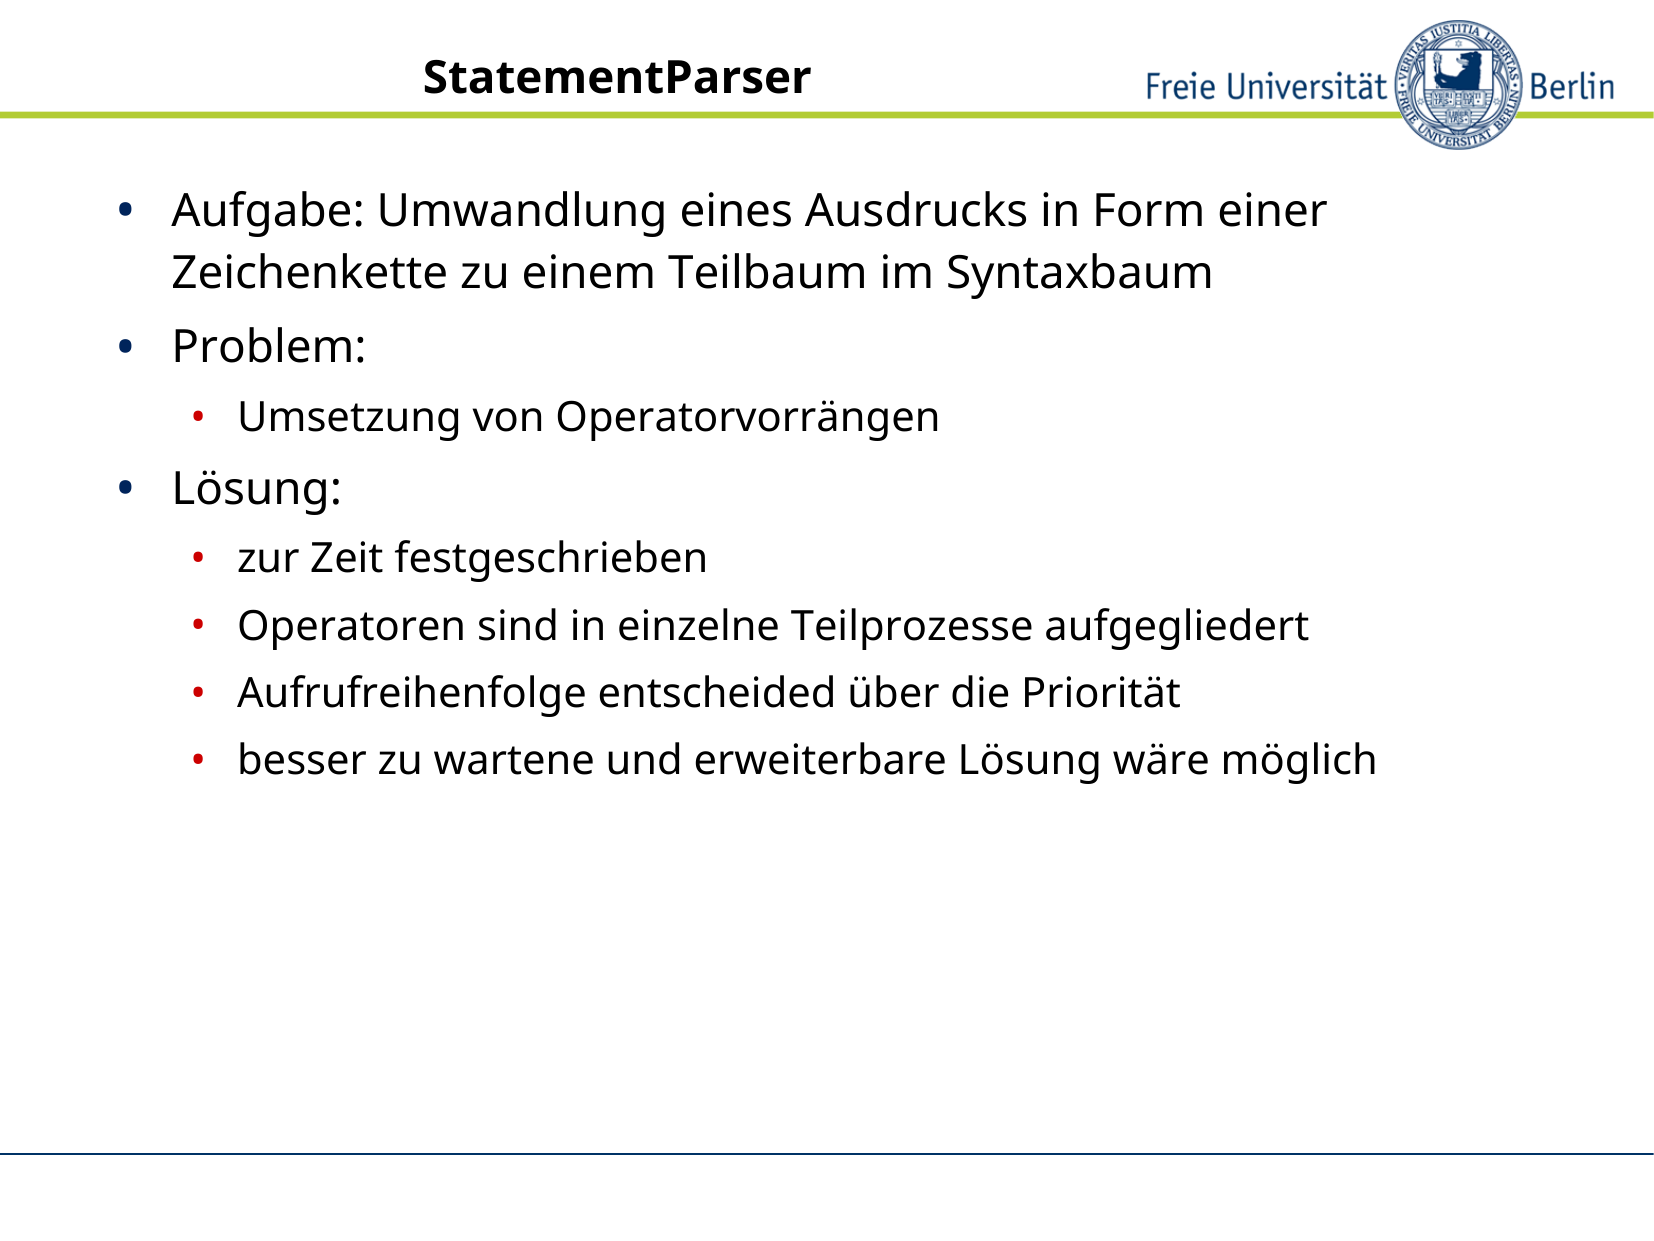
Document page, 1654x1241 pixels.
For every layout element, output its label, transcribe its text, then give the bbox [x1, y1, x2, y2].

list Aufgabe: Umwandlung eines Ausdrucks in Form einer Zeichenkette zu einem Teilbaum im Syntaxbaum Problem: Umsetzung von Operatorvorrängen Lösung: zur Zeit festgeschrieben Operatoren sind in einzelne Teilprozesse aufgegliedert Aufrufreihenfolge entscheided über die Priorität besser zu wartene und erweiterbare Lösung wäre möglich [115, 177, 1418, 981]
title StatementParser [422, 7, 1654, 145]
picture [1139, 145, 1620, 151]
